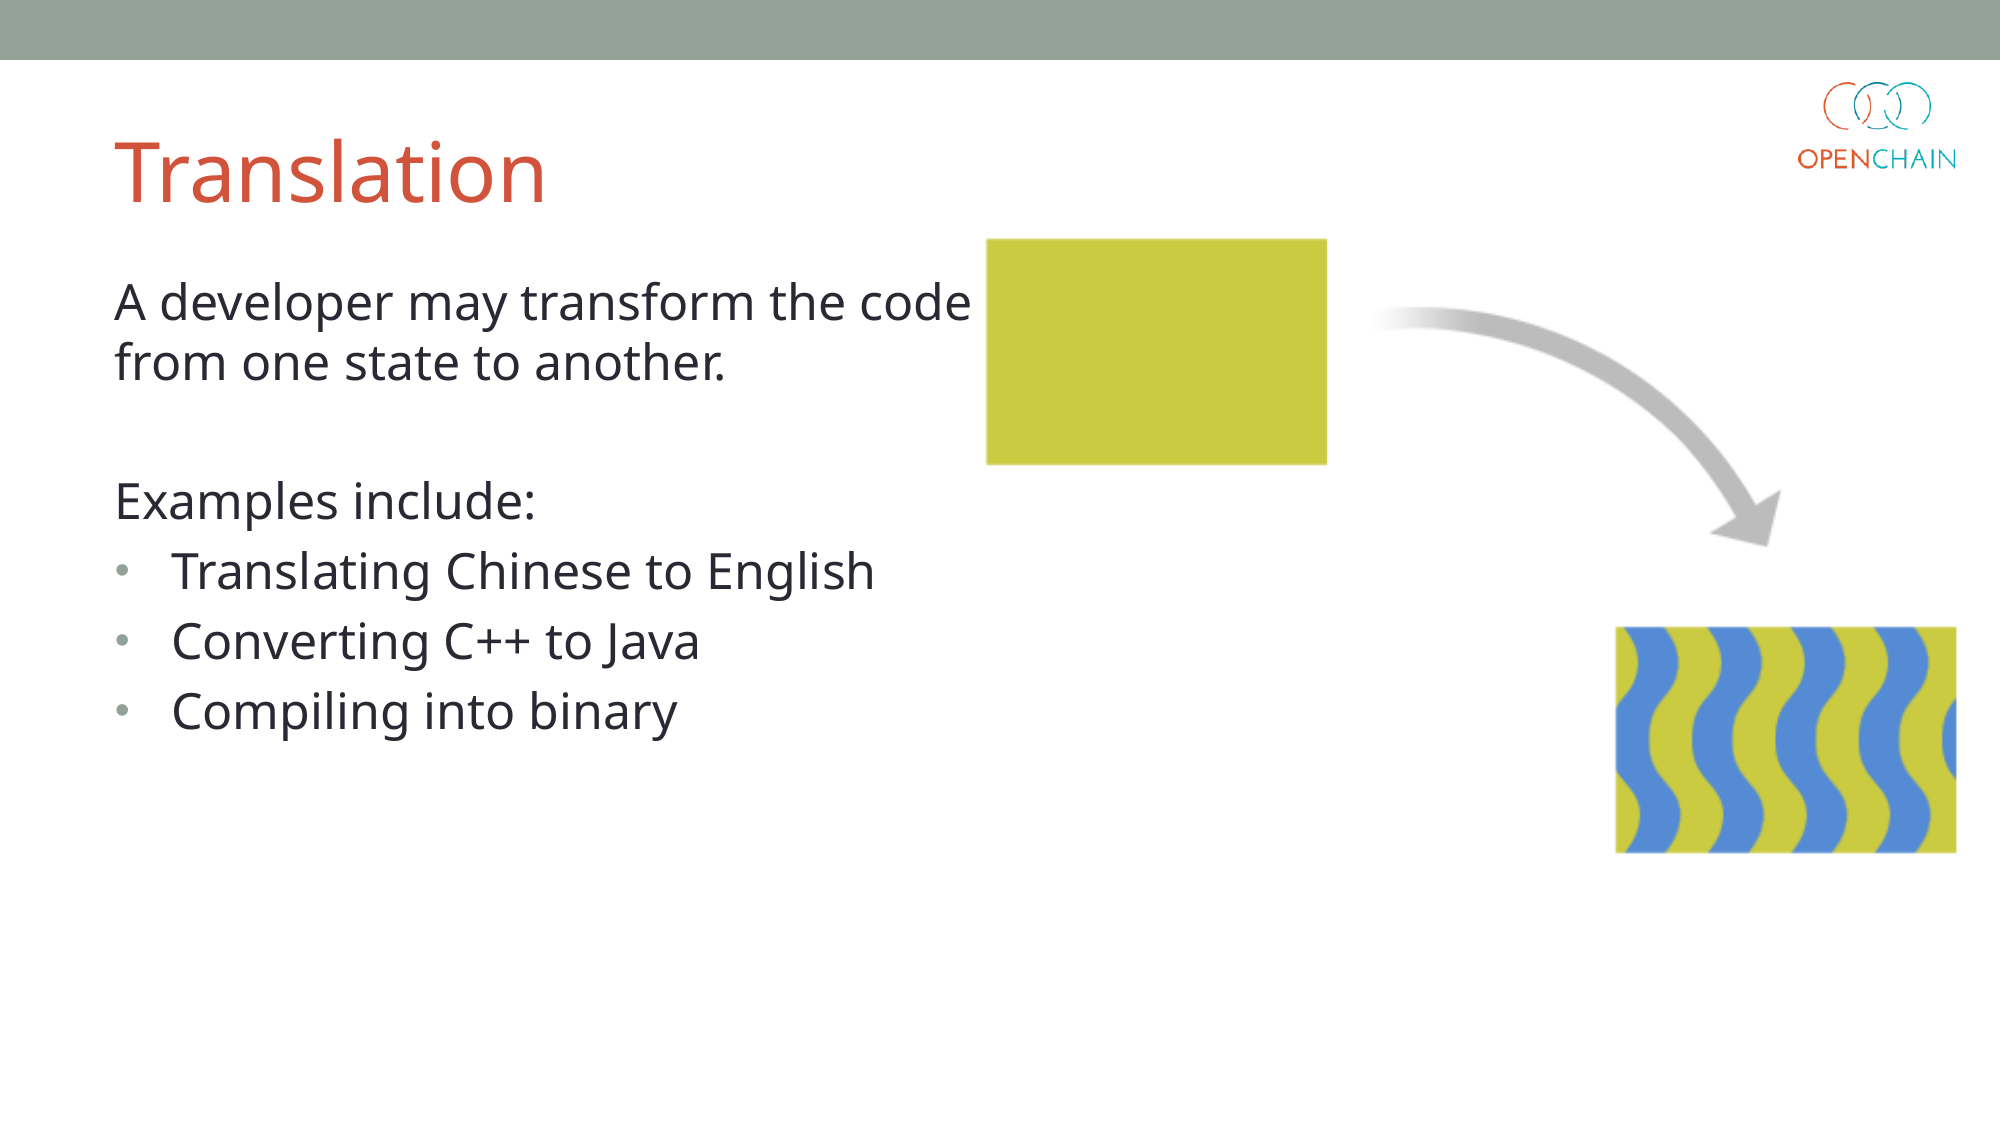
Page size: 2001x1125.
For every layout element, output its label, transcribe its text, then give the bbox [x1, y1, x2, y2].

picture [730, 82, 2000, 1088]
text_box Translation [99, 87, 1900, 250]
text_box A developer may transform the code from one state to another. Examples include: Translating Chinese to English Converting C++ to Java Compiling into binary [99, 262, 730, 1063]
